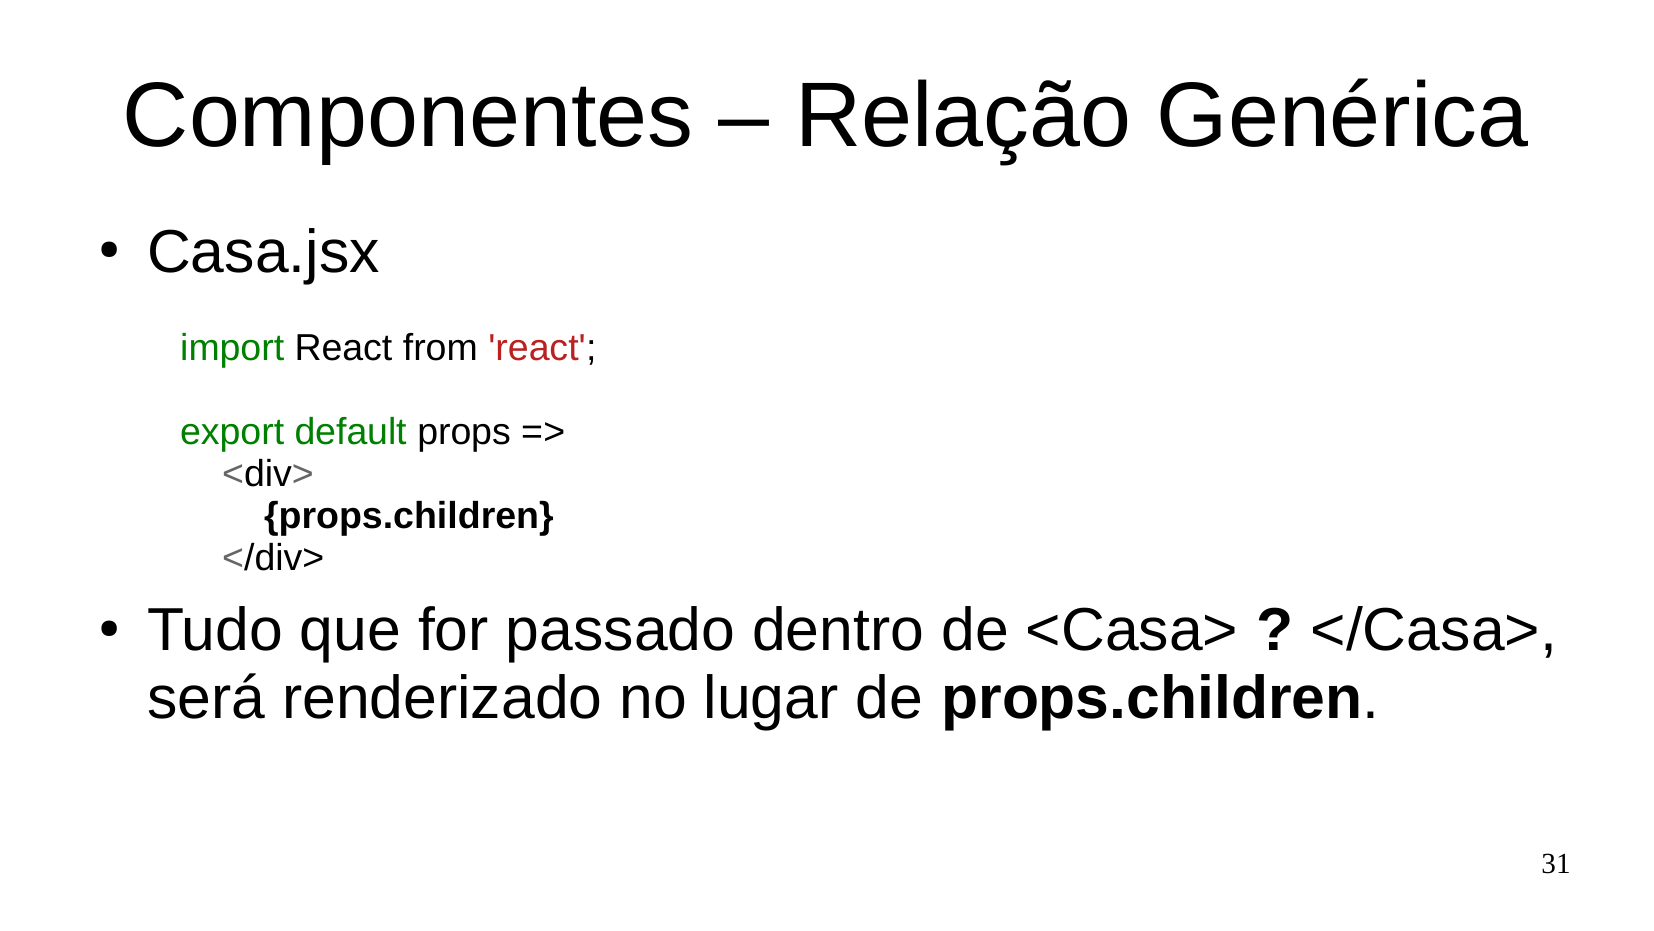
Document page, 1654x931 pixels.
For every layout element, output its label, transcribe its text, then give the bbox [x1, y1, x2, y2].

list Casa.jsx Tudo que for passado dentro de <Casa> ? </Casa>, será renderizado no lugar de props.children. [82, 217, 1571, 758]
text_box import React from 'react'; export default props => <div> {props.children} </div> [165, 318, 1371, 586]
title Componentes – Relação Genérica [82, 37, 1571, 193]
